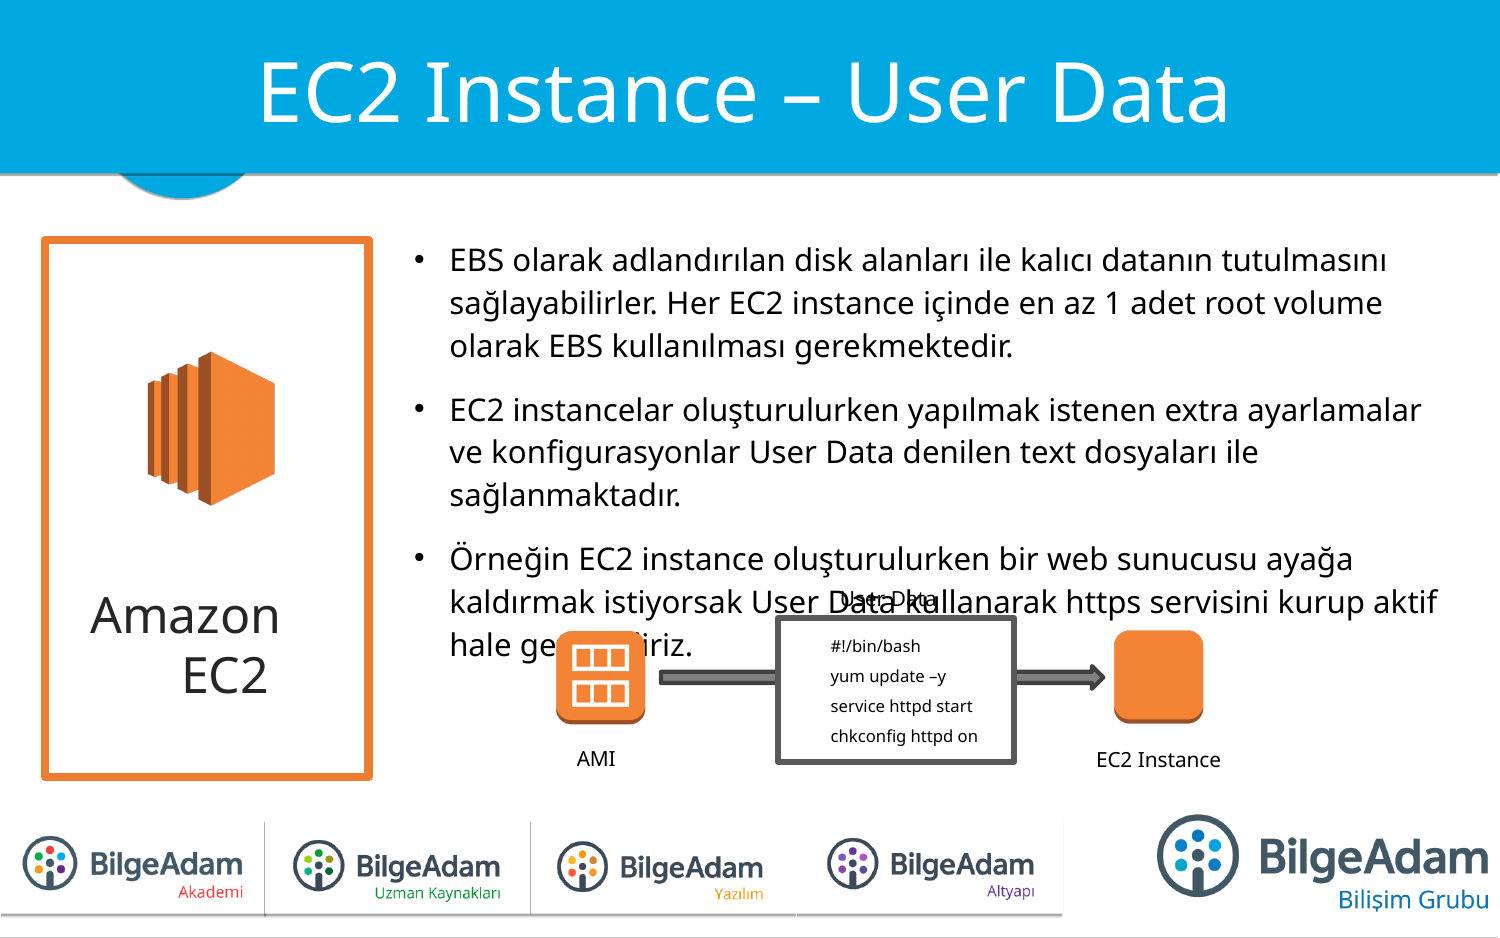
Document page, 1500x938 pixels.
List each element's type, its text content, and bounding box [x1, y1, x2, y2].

text_box EBS olarak adlandırılan disk alanları ile kalıcı datanın tutulmasını sağlayabilirler. Her EC2 instance içinde en az 1 adet root volume olarak EBS kullanılması gerekmektedir. EC2 instancelar oluşturulurken yapılmak istenen extra ayarlamalar ve konfigurasyonlar User Data denilen text dosyaları ile sağlanmaktadır. Örneğin EC2 instance oluşturulurken bir web sunucusu ayağa kaldırmak istiyorsak User Data kullanarak https servisini kurup aktif hale getirebiliriz. [399, 231, 1465, 571]
text_box #!/bin/bash yum update –y service httpd start chkconfig httpd on [815, 618, 998, 769]
picture [12, 830, 252, 903]
picture [817, 803, 1043, 934]
picture [283, 805, 509, 936]
picture [547, 805, 772, 935]
picture [555, 631, 646, 725]
text_box AMI [509, 738, 683, 768]
text_box User Data [825, 576, 969, 615]
text_box EC2 Instance [1072, 739, 1245, 792]
text_box [998, 618, 1104, 762]
text_box Amazon EC2 [89, 523, 318, 657]
picture [1141, 803, 1500, 925]
picture [1113, 630, 1204, 725]
picture [146, 350, 276, 507]
text_box [660, 618, 815, 762]
title EC2 Instance – User Data [88, 0, 1424, 198]
